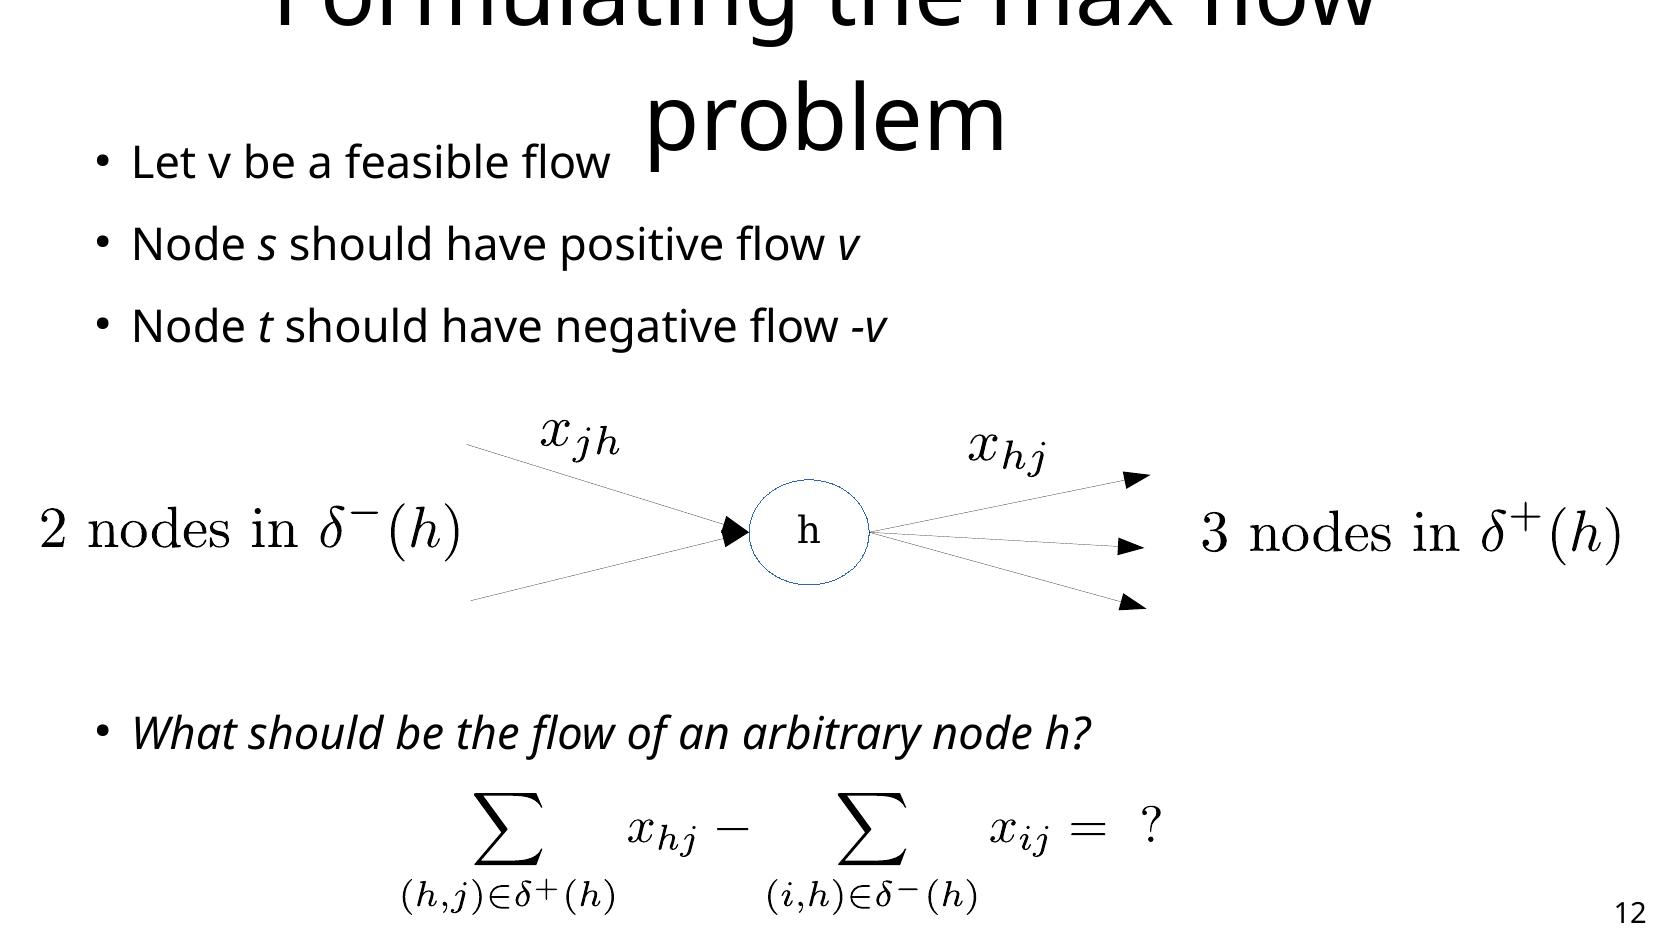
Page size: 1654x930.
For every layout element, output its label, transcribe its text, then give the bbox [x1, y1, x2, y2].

text_box [38, 497, 465, 562]
text_box [398, 788, 1164, 916]
text_box [539, 419, 622, 463]
text_box [1200, 501, 1626, 566]
title Formulating the max flow problem [82, 0, 1571, 105]
list Let v be a feasible flow Node s should have positive flow v Node t should have negative flow -v What should be the flow of an arbitrary node h? [82, 130, 1571, 771]
text_box h [749, 479, 870, 585]
text_box [966, 434, 1050, 478]
